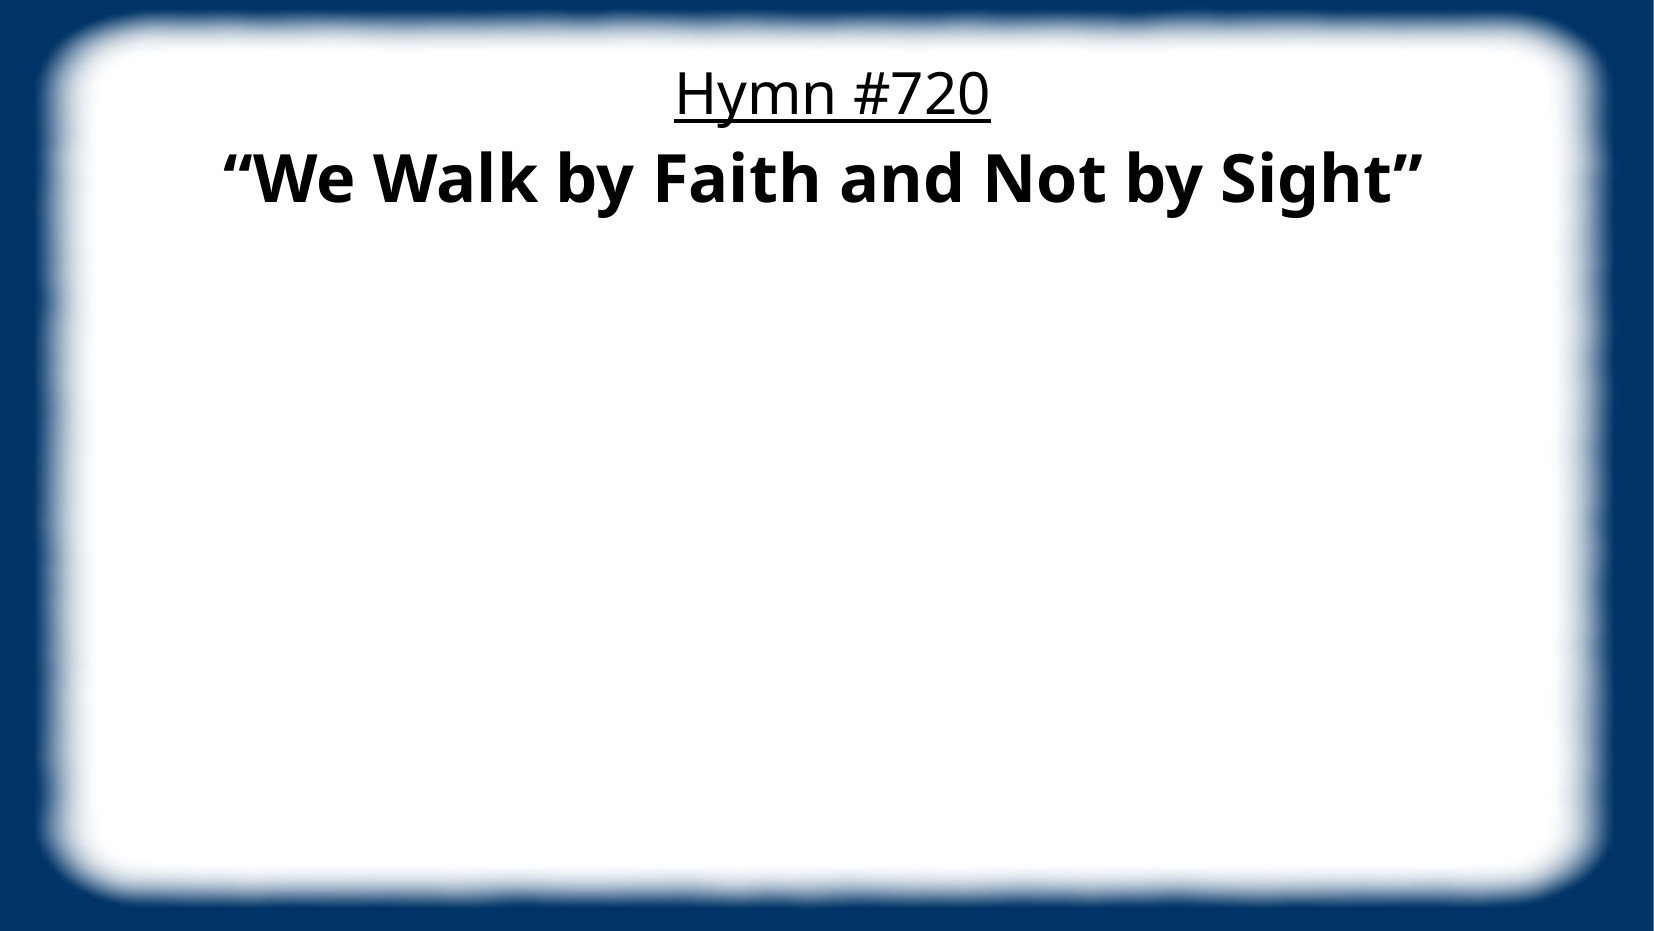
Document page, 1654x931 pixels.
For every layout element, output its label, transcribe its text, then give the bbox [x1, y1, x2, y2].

text_box Hymn #720 “We Walk by Faith and Not by Sight” [75, 45, 1591, 226]
picture [0, 0, 1654, 931]
